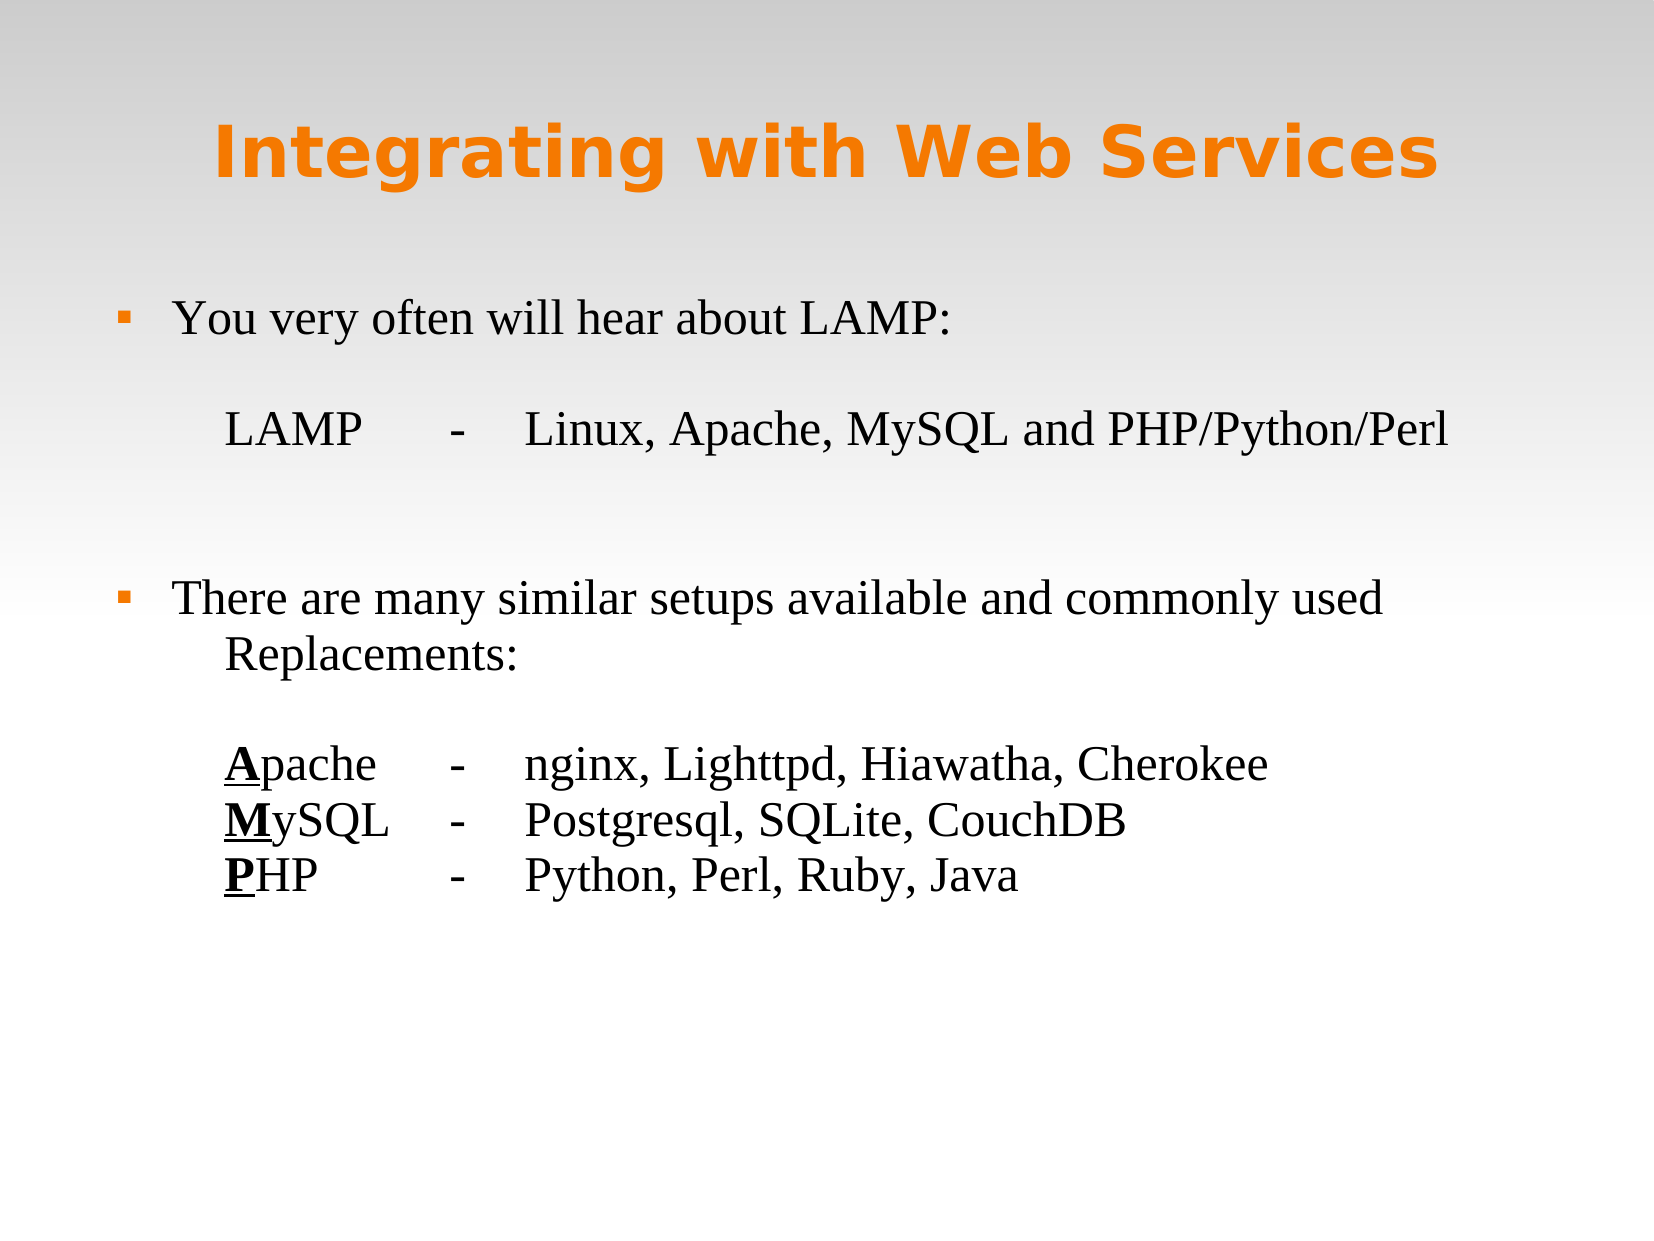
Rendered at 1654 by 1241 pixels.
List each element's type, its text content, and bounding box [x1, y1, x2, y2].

list You very often will hear about LAMP: LAMP - Linux, Apache, MySQL and PHP/Python/Perl There are many similar setups available and commonly used Replacements: Apache - nginx, Lighttpd, Hiawatha, Cherokee MySQL - Postgresql, SQLite, CouchDB PHP - Python, Perl, Ruby, Java [82, 290, 1571, 1150]
title Integrating with Web Services [82, 49, 1571, 257]
